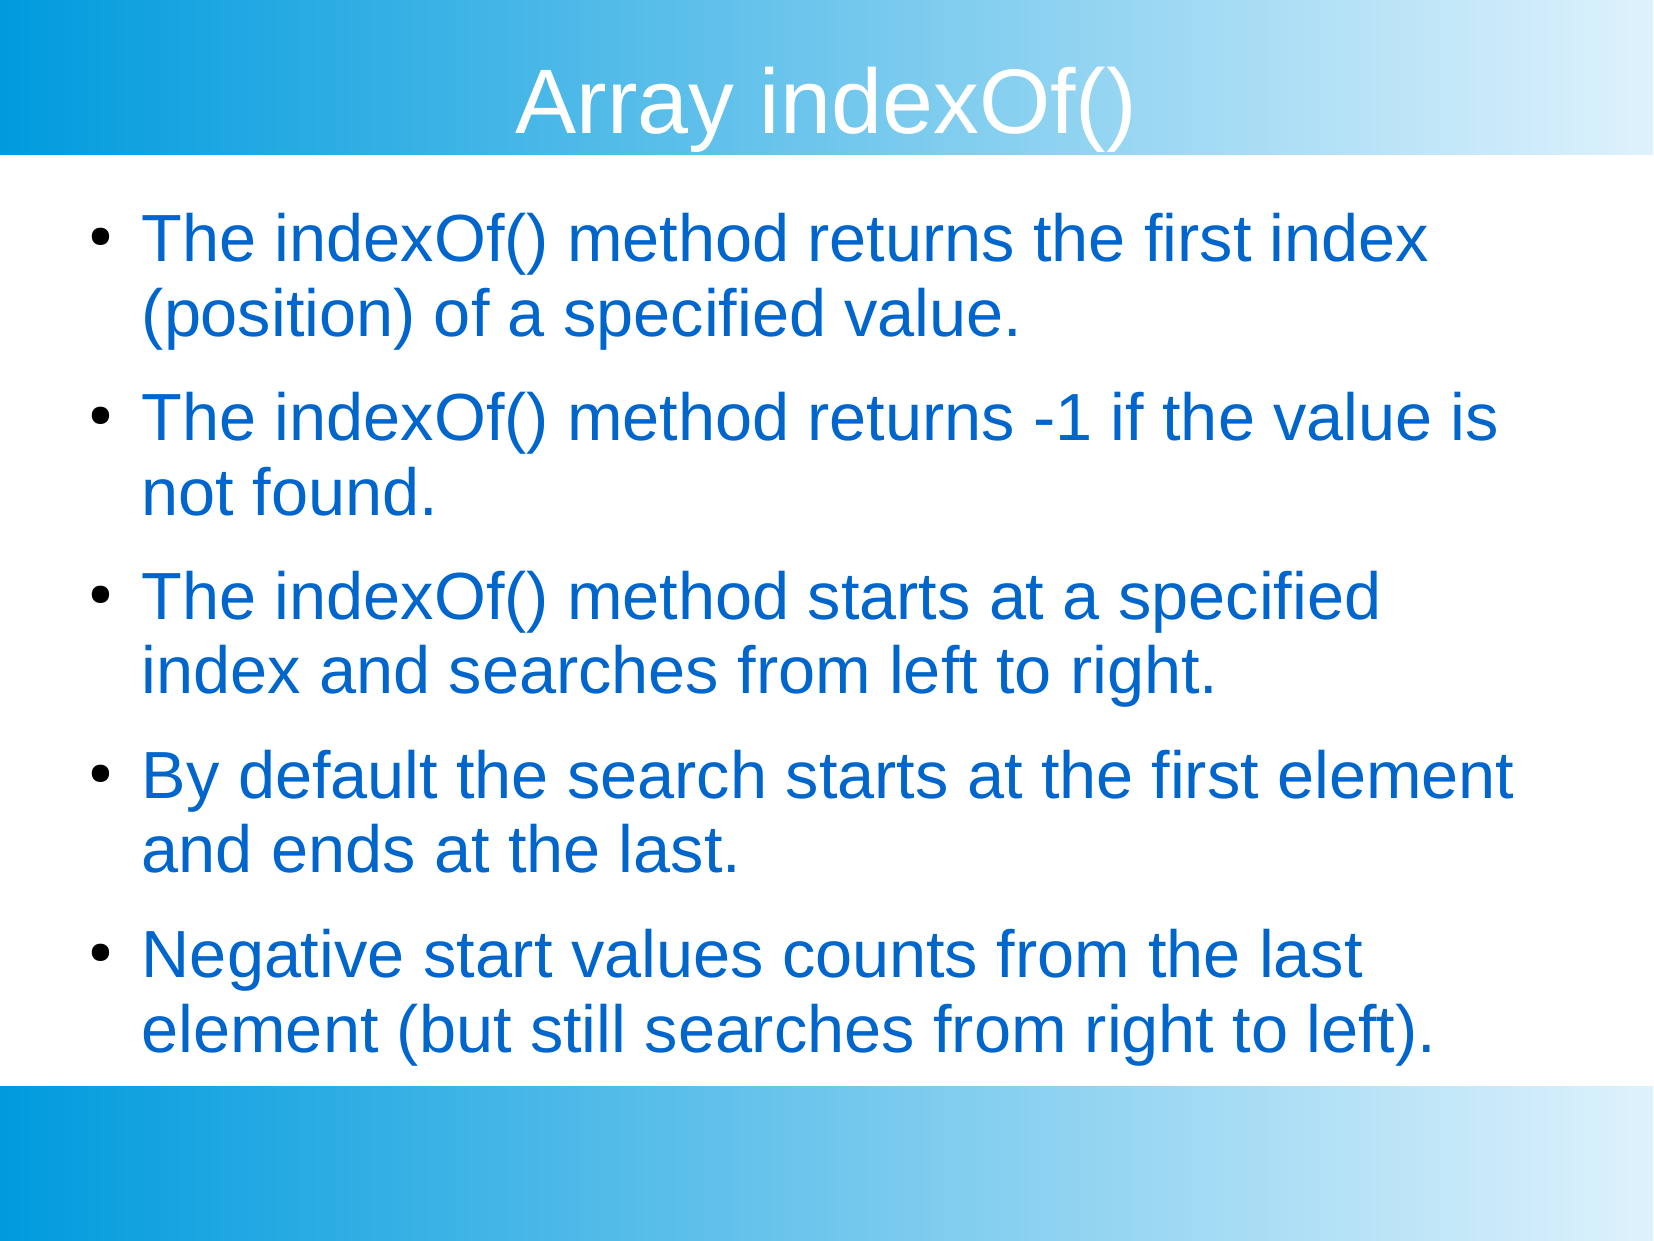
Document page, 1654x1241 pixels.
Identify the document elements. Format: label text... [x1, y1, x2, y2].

list The indexOf() method returns the first index (position) of a specified value. The indexOf() method returns -1 if the value is not found. The indexOf() method starts at a specified index and searches from left to right. By default the search starts at the first element and ends at the last. Negative start values counts from the last element (but still searches from right to left). [70, 200, 1560, 921]
title Array indexOf() [82, 49, 1571, 155]
